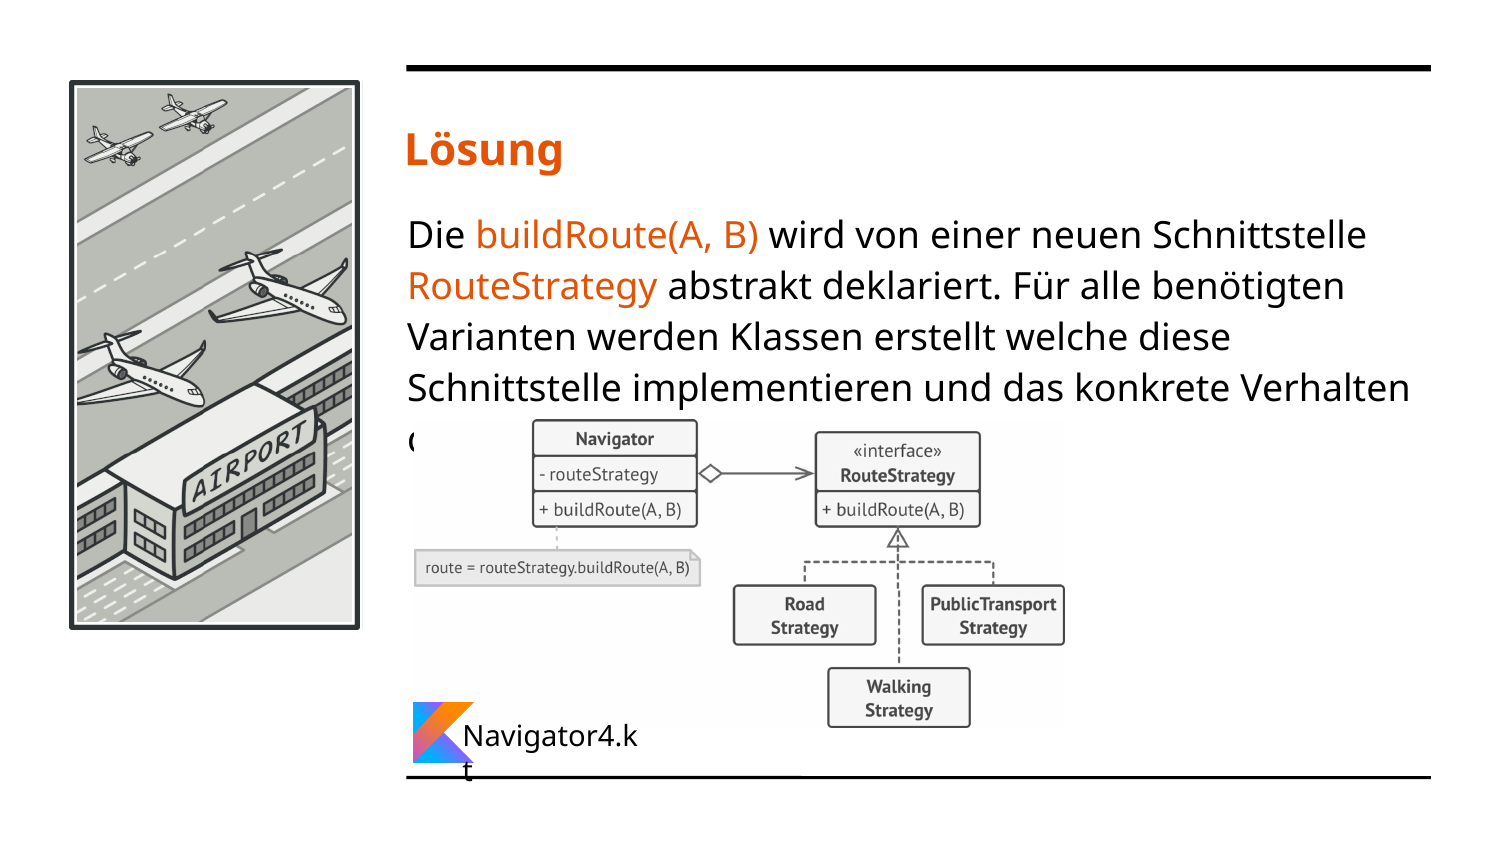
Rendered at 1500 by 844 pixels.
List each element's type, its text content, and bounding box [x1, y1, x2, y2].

text_box Navigator4.kt [447, 702, 659, 803]
picture [65, 74, 363, 758]
picture [403, 419, 1065, 763]
title Lösung [389, 103, 1428, 194]
subtitle Die buildRoute(A, B) wird von einer neuen Schnittstelle RouteStrategy abstrakt deklariert. Für alle benötigten Varianten werden Klassen erstellt welche diese Schnittstelle implementieren und das konkrete Verhalten definieren. [392, 193, 1431, 735]
